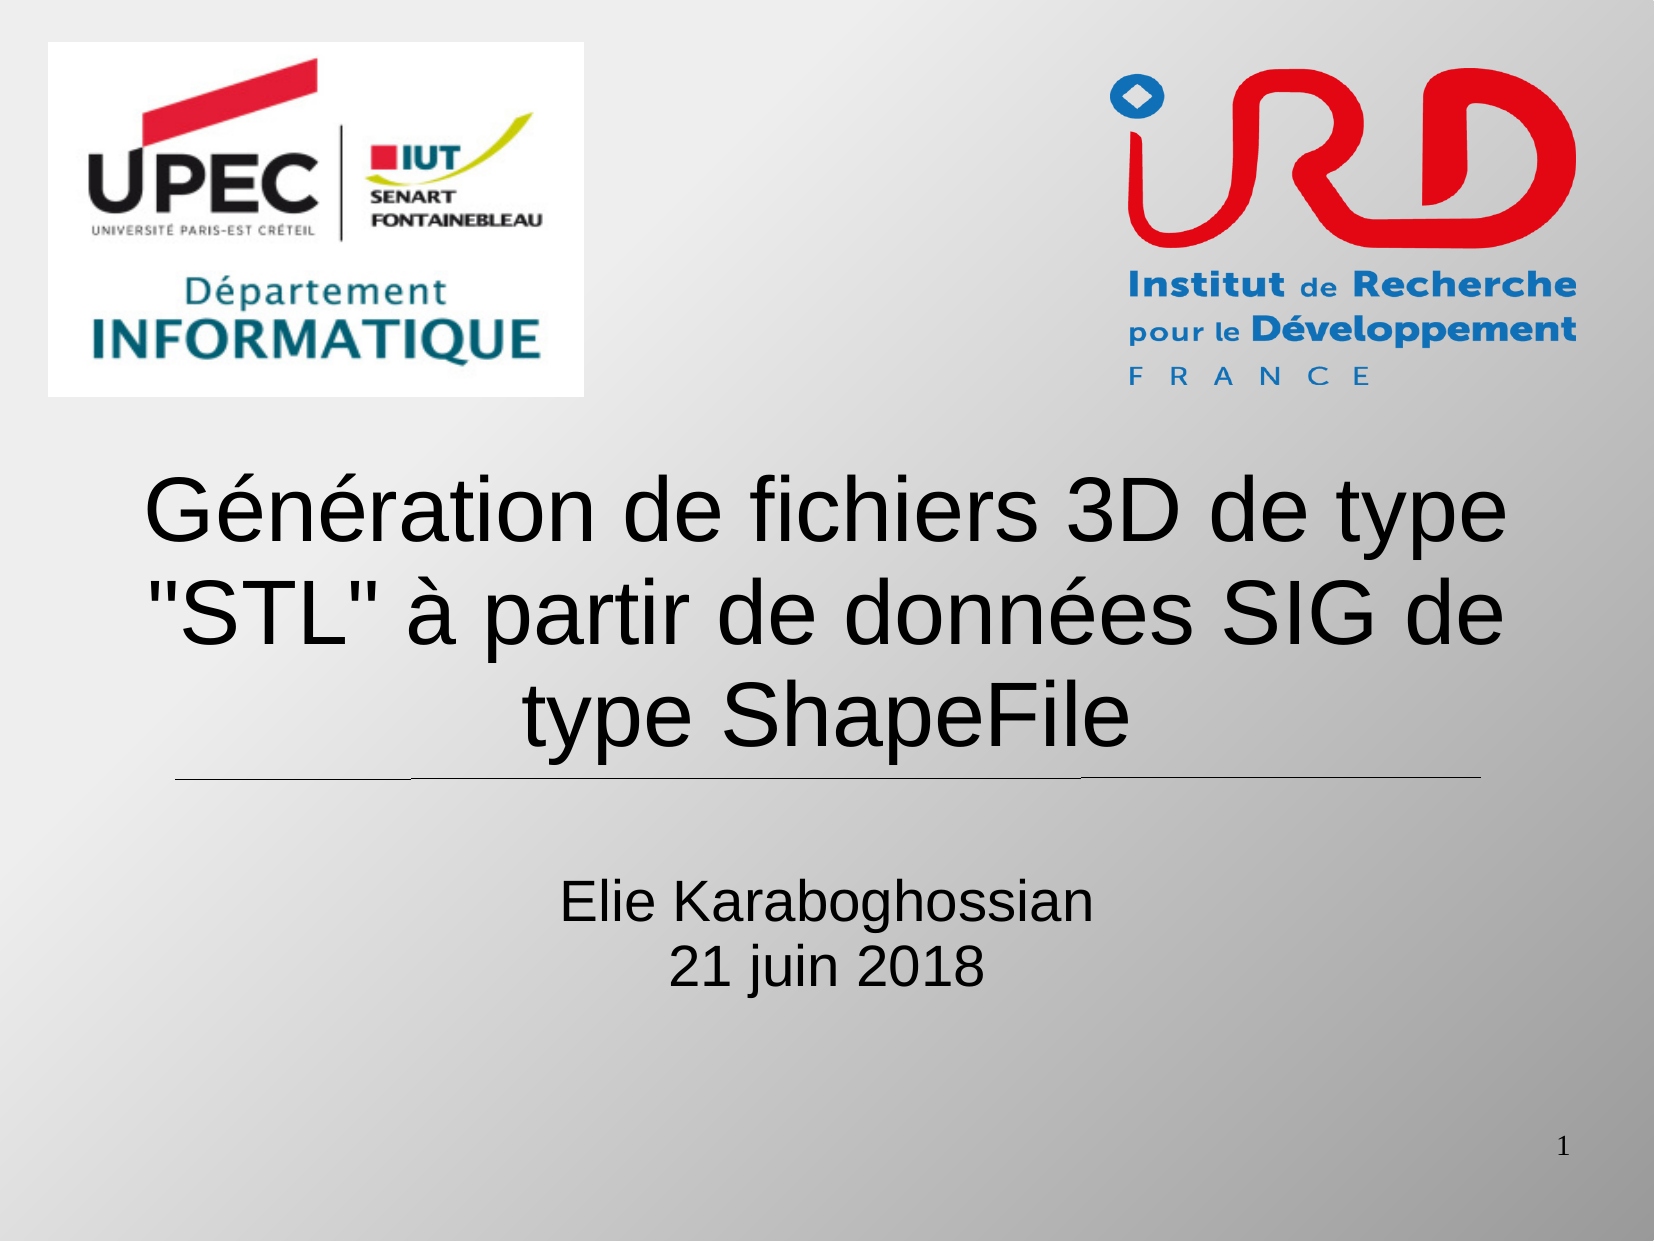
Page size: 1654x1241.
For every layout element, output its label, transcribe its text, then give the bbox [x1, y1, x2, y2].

picture [1110, 68, 1576, 385]
picture [48, 42, 584, 397]
title Génération de fichiers 3D de type "STL" à partir de données SIG de type ShapeFile Elie Karaboghossian 21 juin 2018 [83, 487, 1572, 971]
